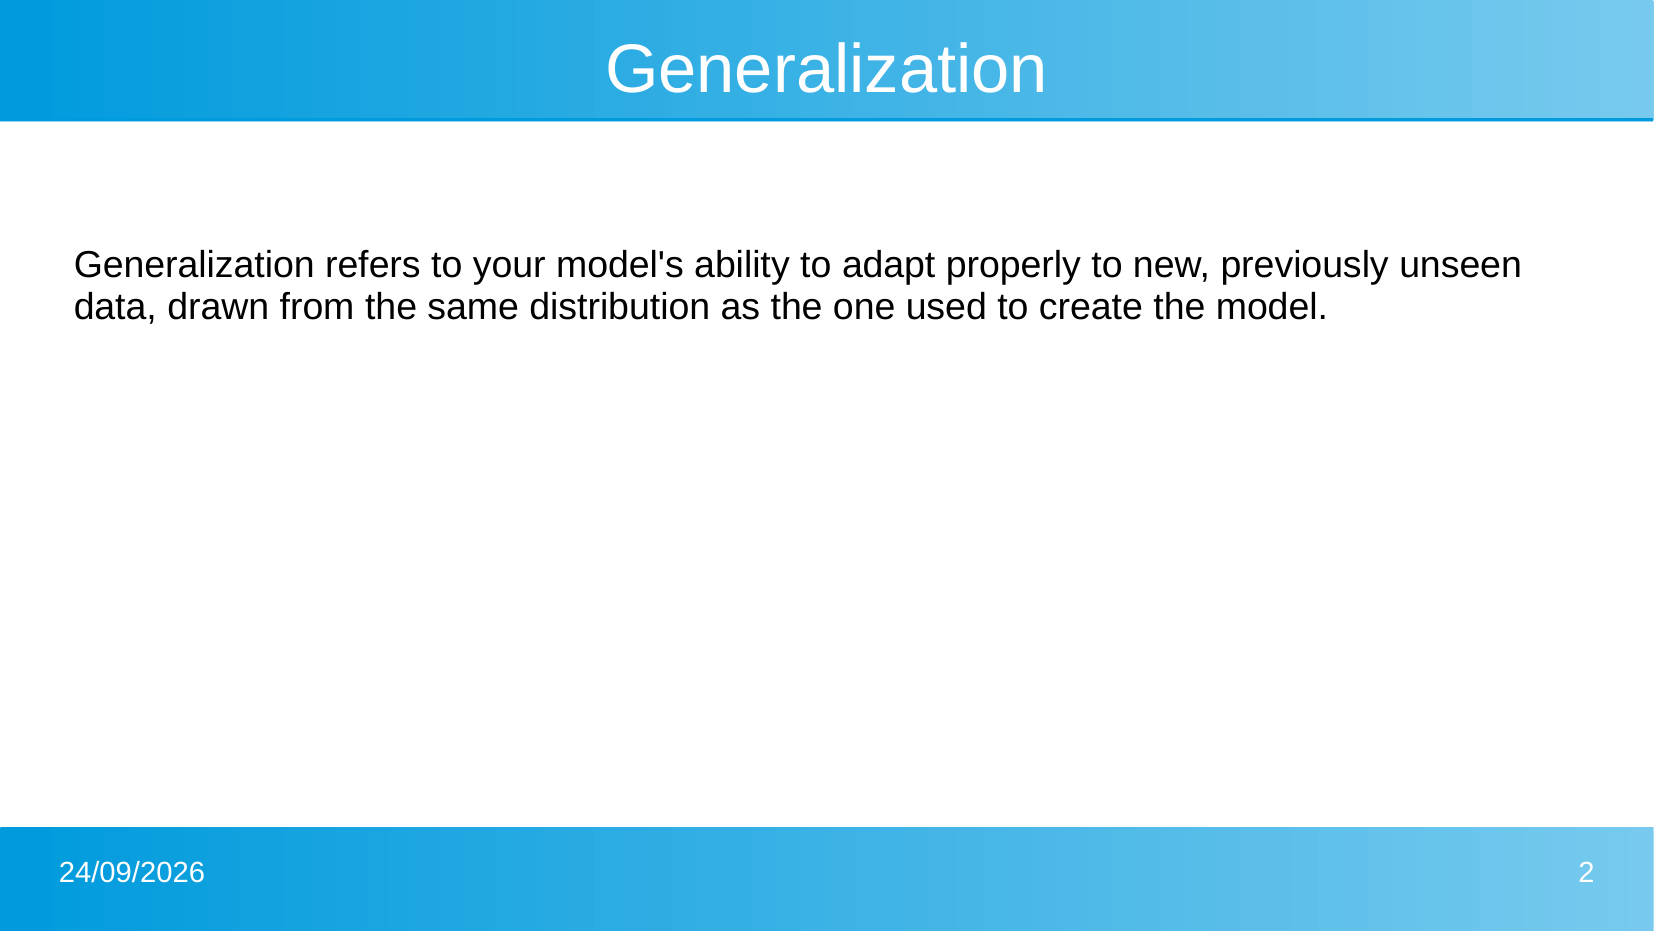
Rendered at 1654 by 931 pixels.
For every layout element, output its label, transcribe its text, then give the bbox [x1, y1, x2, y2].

text_box Generalization refers to your model's ability to adapt properly to new, previously unseen data, drawn from the same distribution as the one used to create the model. [59, 236, 1595, 378]
title Generalization [59, 29, 1595, 108]
